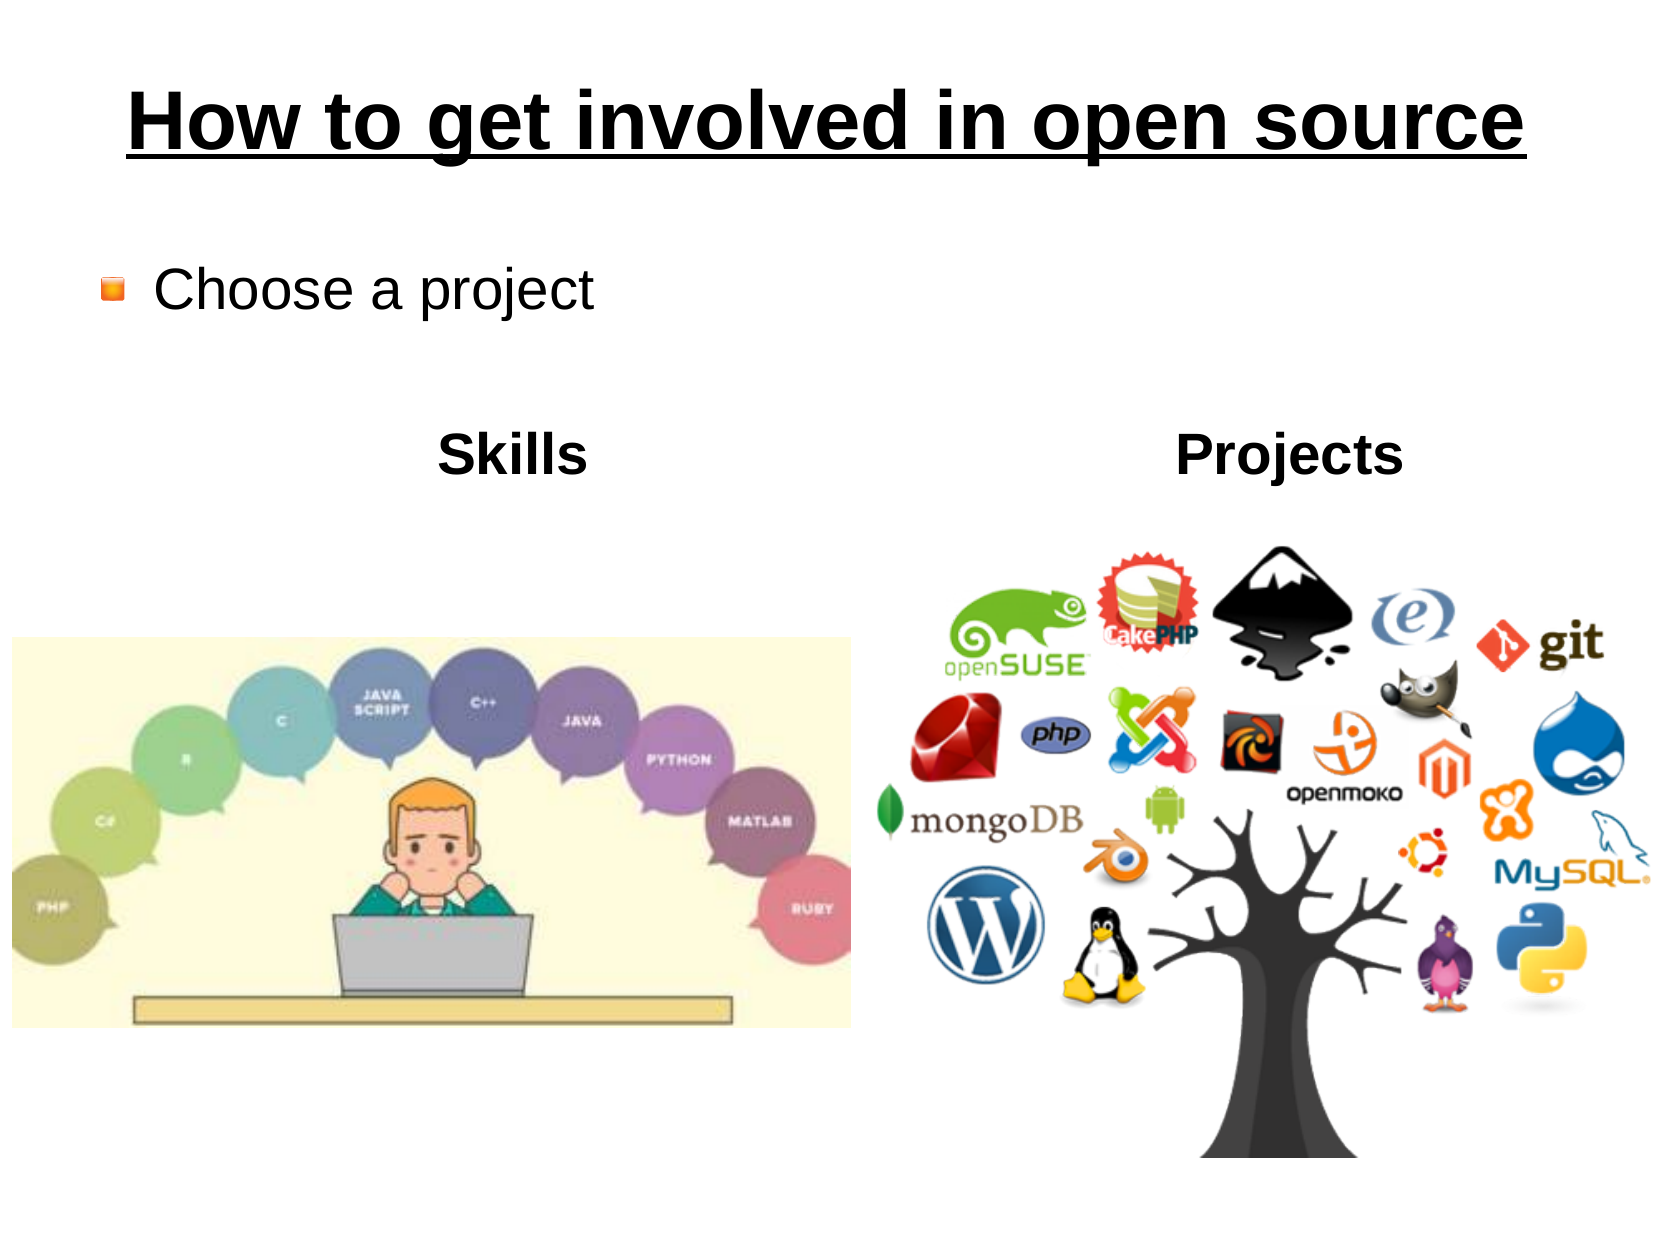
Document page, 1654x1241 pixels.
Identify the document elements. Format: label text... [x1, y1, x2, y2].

picture [874, 543, 1654, 1158]
title How to get involved in open source [82, 17, 1571, 225]
picture [12, 637, 851, 1028]
list Choose a project Skills Projects [82, 256, 1630, 1182]
